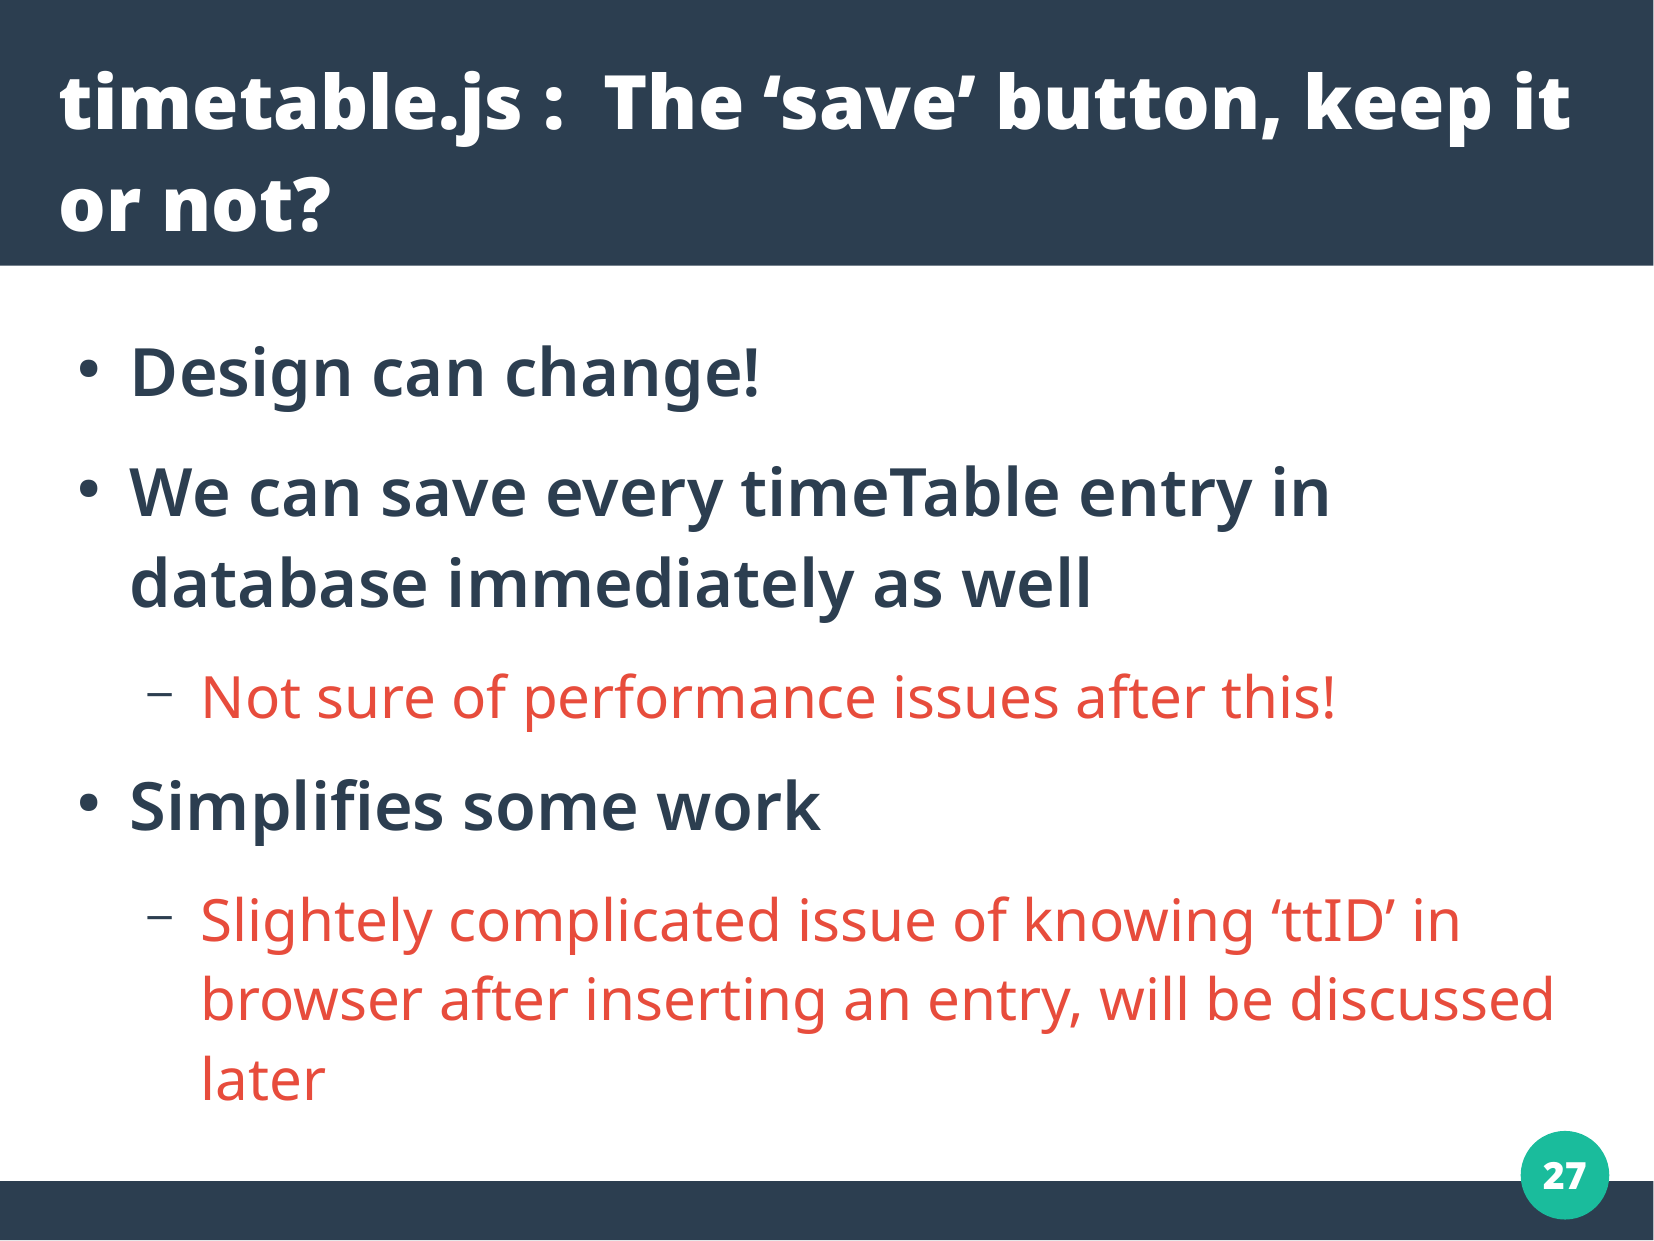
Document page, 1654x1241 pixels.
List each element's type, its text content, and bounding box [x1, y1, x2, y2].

title timetable.js : The ‘save’ button, keep it or not? [59, 49, 1595, 207]
list Design can change! We can save every timeTable entry in database immediately as well Not sure of performance issues after this! Simplifies some work Slightely complicated issue of knowing ‘ttID’ in browser after inserting an entry, will be discussed later [59, 324, 1595, 1152]
